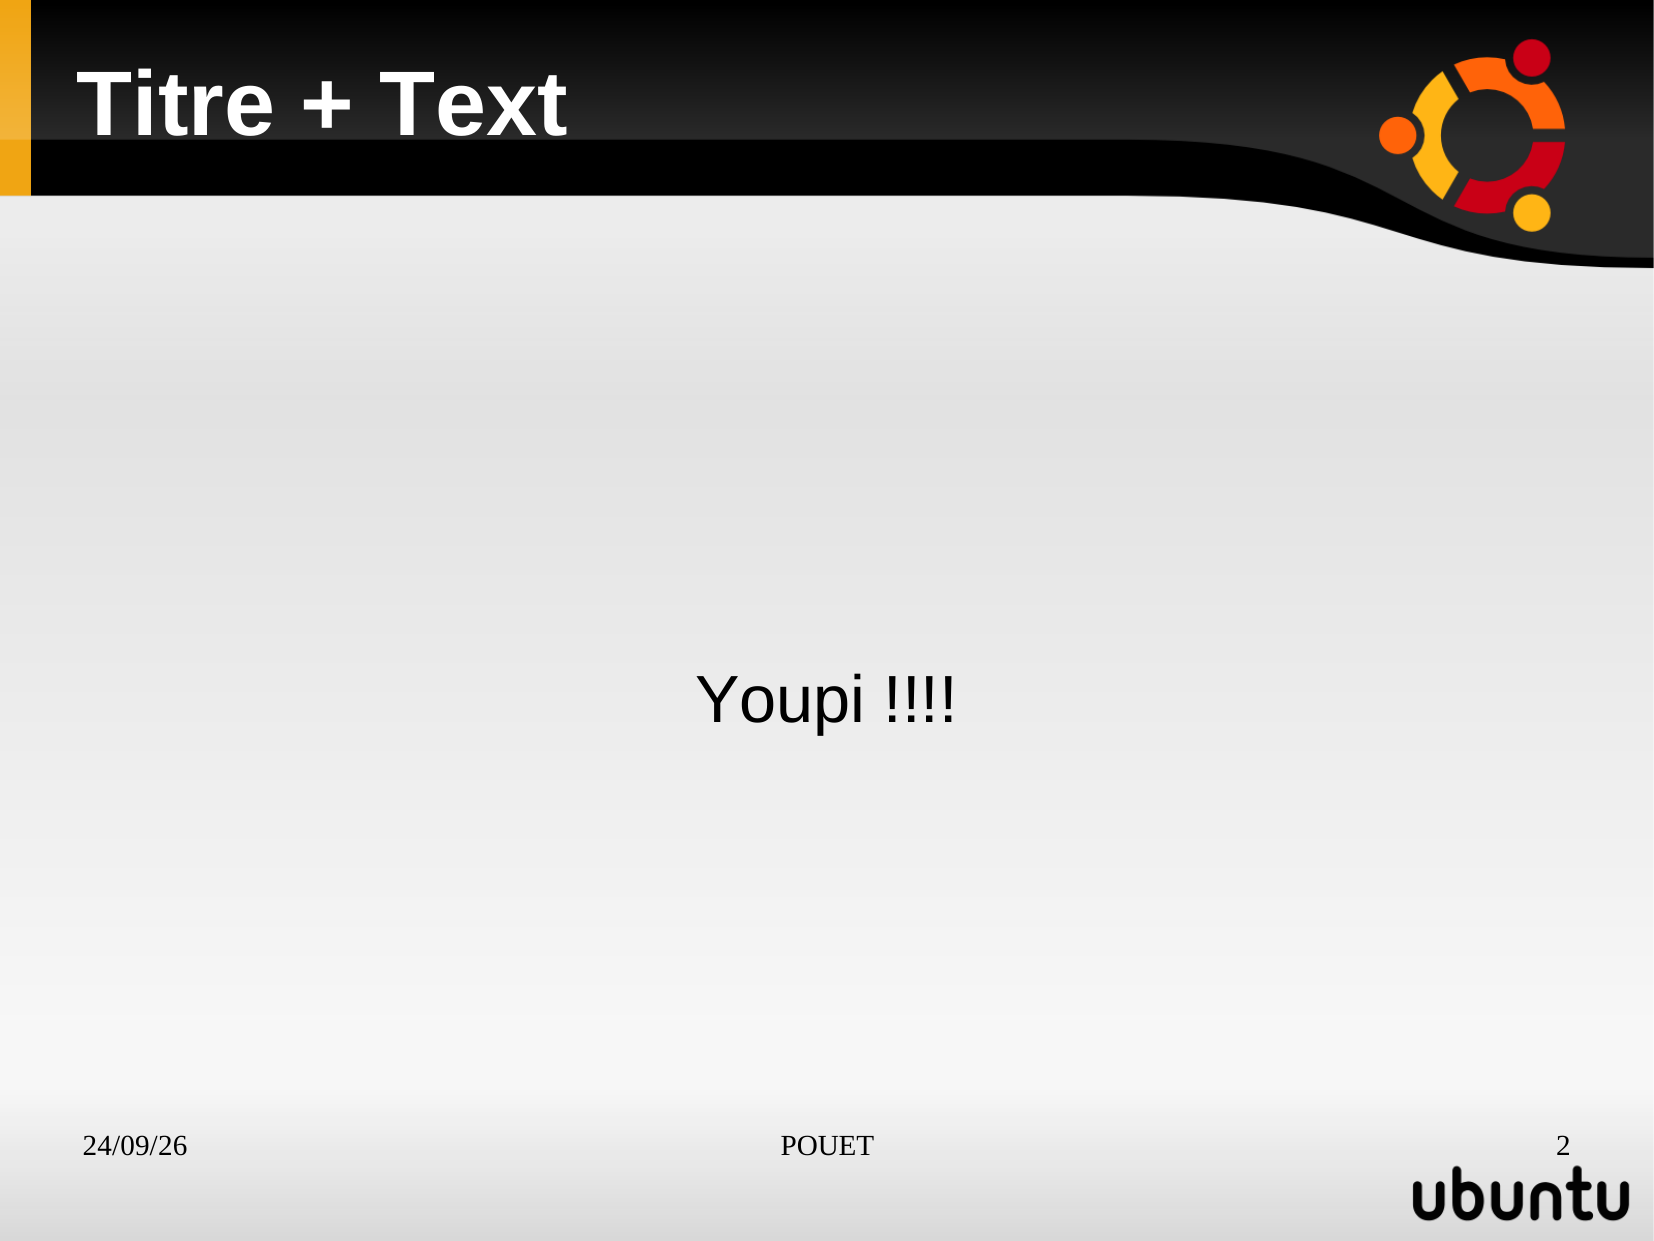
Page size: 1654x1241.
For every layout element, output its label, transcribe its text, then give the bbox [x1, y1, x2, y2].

subtitle Youpi !!!! [82, 290, 1571, 1109]
picture [0, 0, 1654, 1241]
title Titre + Text [76, 0, 1565, 208]
